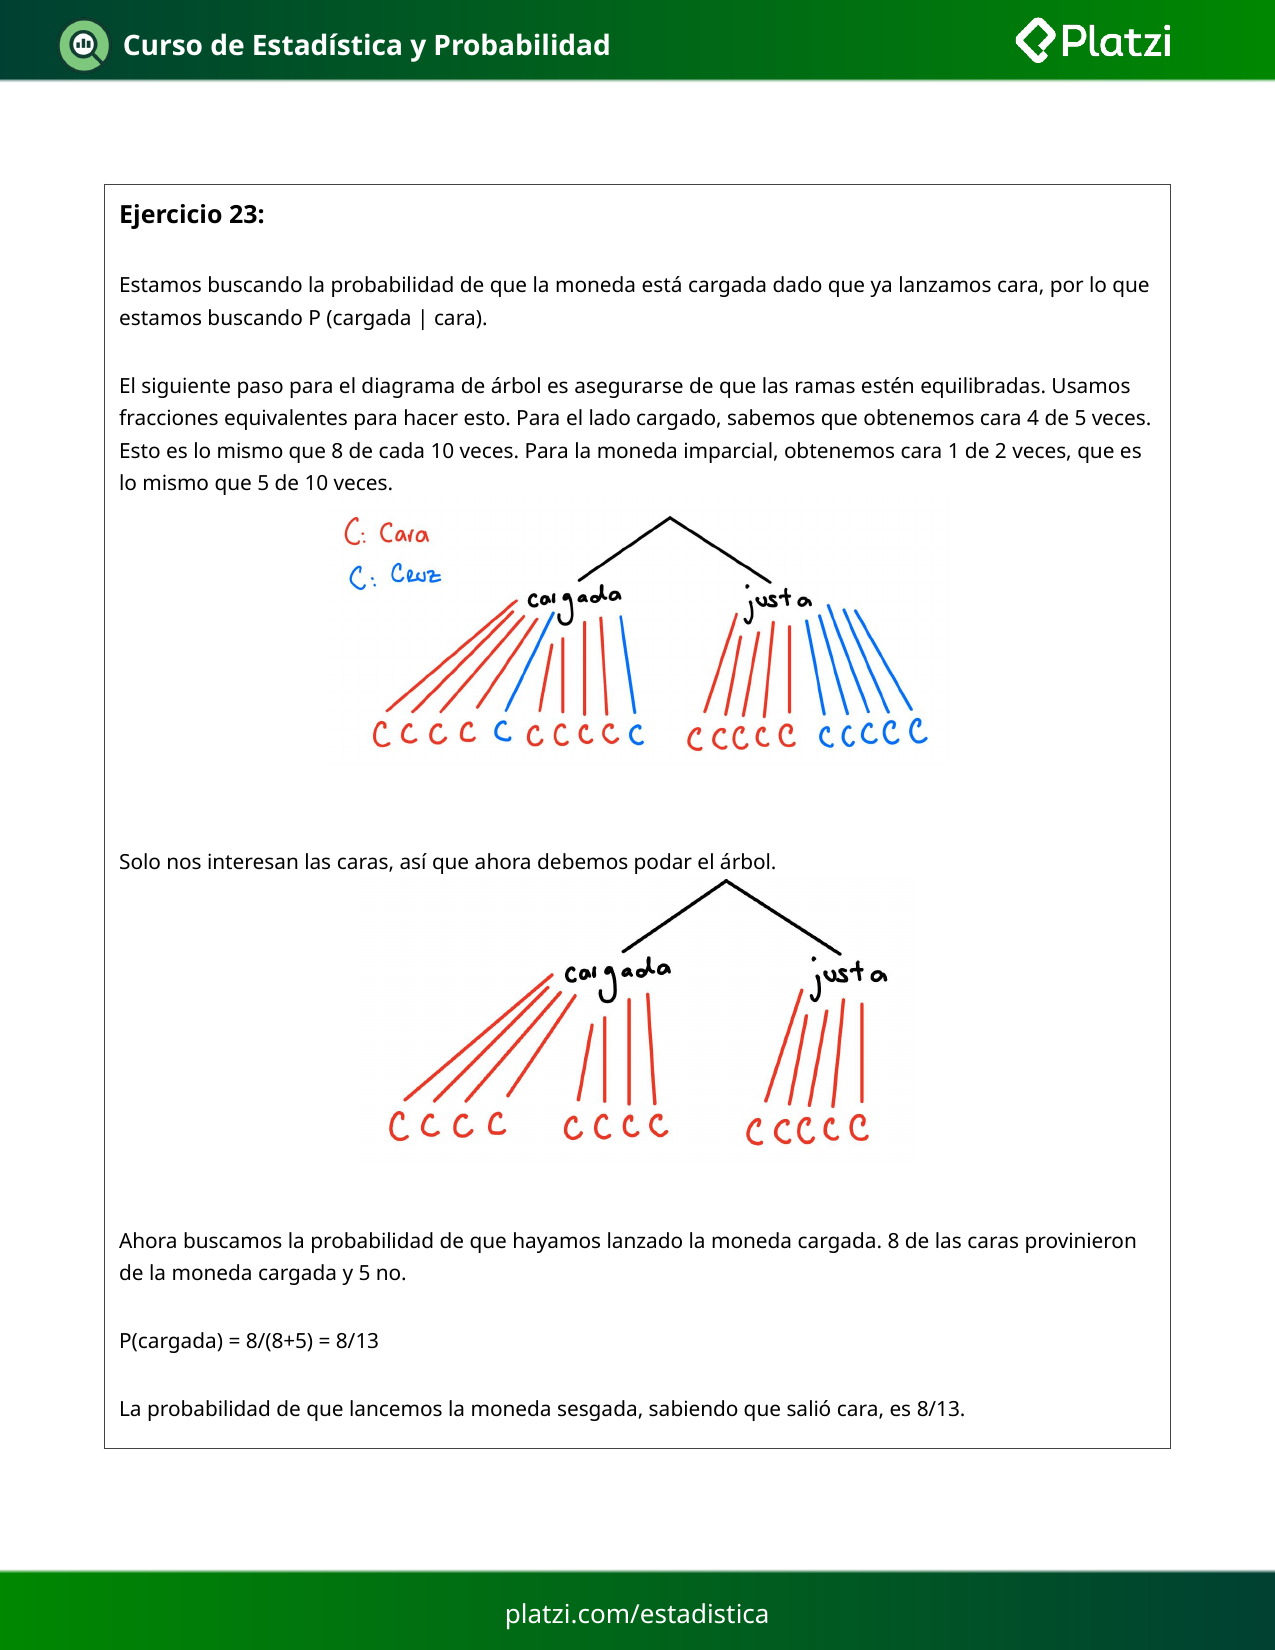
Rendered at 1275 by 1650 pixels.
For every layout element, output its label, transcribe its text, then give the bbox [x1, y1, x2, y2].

title Curso de Estadística y Probabilidad [101, 6, 976, 86]
subtitle platzi.com/estadistica [200, 1571, 1075, 1650]
table_header Ejercicio 23: Estamos buscando la probabilidad de que la moneda está cargada dado que ya lanzamos cara, por lo que estamos buscando P (cargada | cara). El siguiente paso para el diagrama de árbol es asegurarse de que las ramas estén equilibradas. Usamos fracciones equivalentes para hacer esto. Para el lado cargado, sabemos que obtenemos cara 4 de 5 veces. Esto es lo mismo que 8 de cada 10 veces. Para la moneda imparcial, obtenemos cara 1 de 2 veces, que es lo mismo que 5 de 10 veces. Solo nos interesan las caras, así que ahora debemos podar el árbol. Ahora buscamos la probabilidad de que hayamos lanzado la moneda cargada. 8 de las caras provinieron de la moneda cargada y 5 no. P(cargada) = 8/(8+5) = 8/13 La probabilidad de que lancemos la moneda sesgada, sabiendo que salió cara, es 8/13. [105, 185, 1170, 1448]
picture [0, 0, 1275, 1650]
